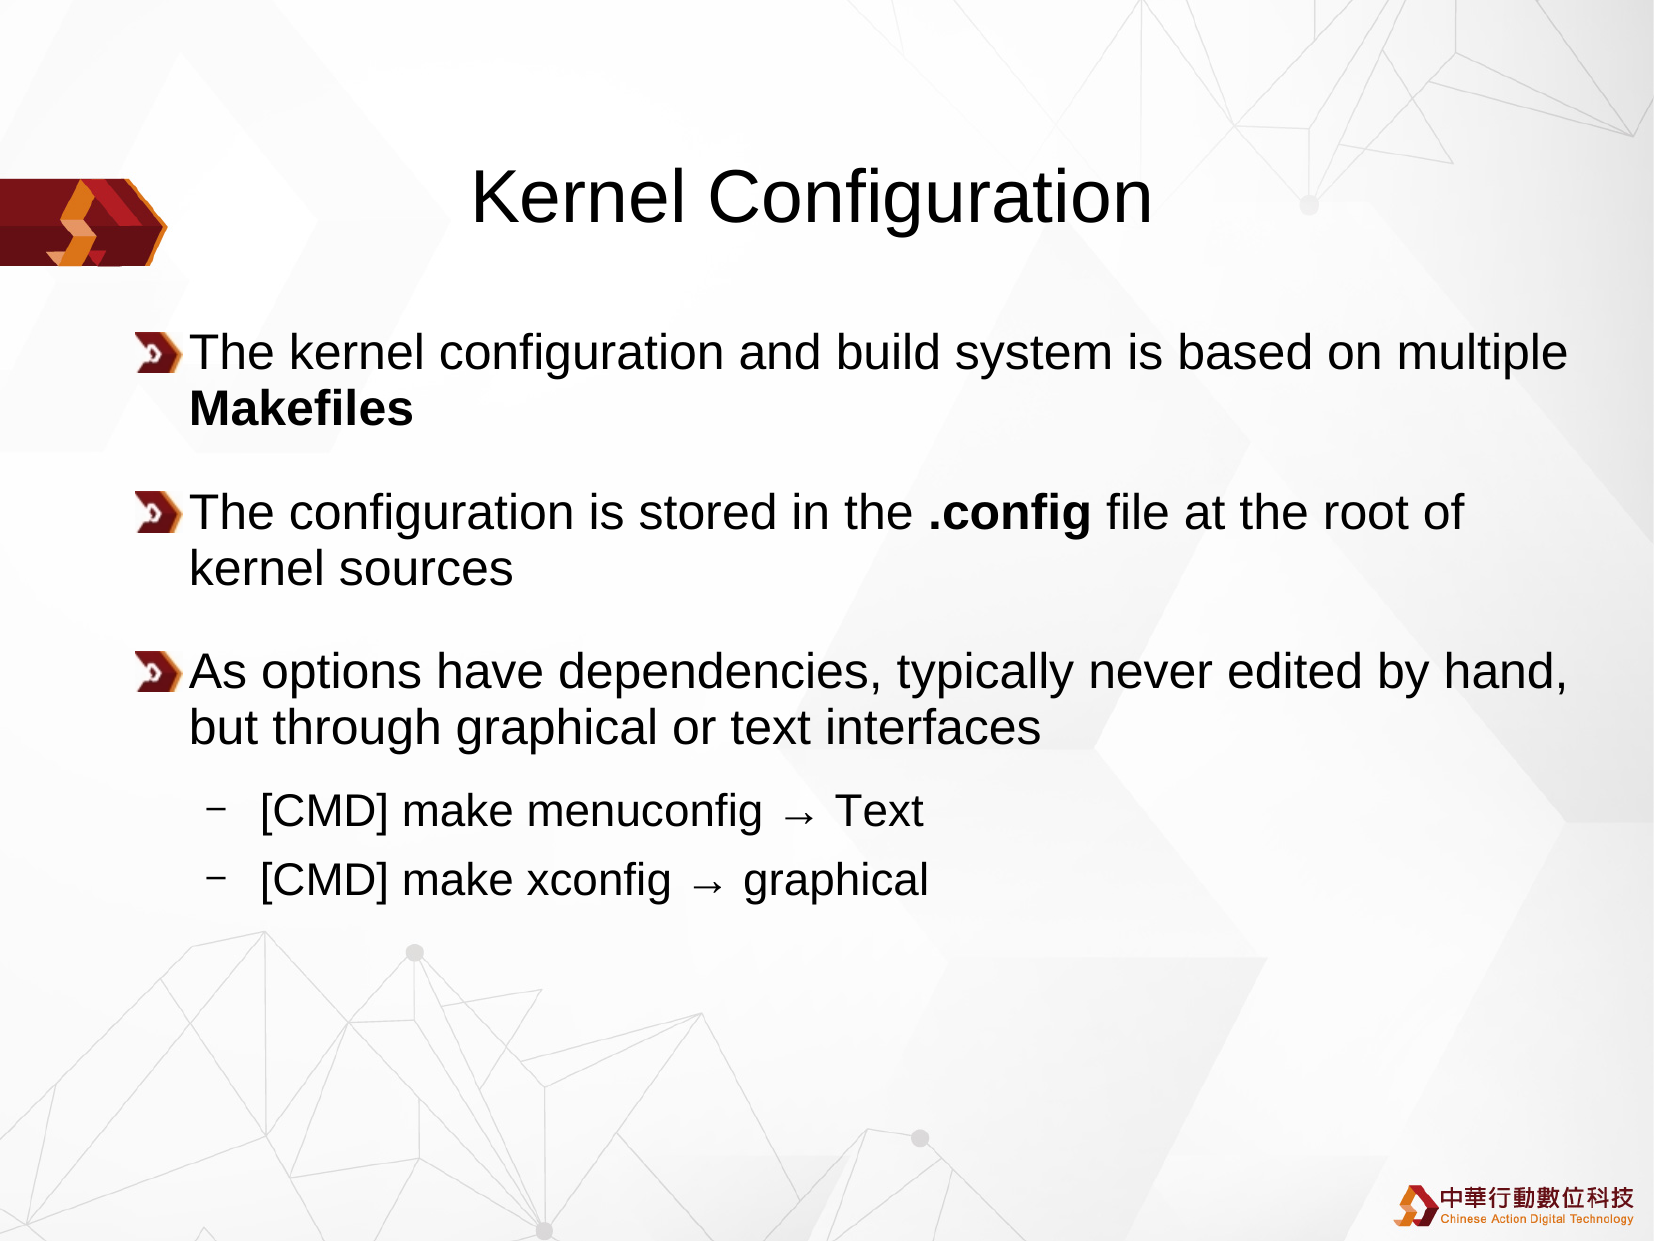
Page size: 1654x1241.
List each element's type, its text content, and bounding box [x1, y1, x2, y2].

title Kernel Configuration [118, 112, 1506, 281]
picture [0, 0, 1654, 1241]
list The kernel configuration and build system is based on multiple Makefiles The configuration is stored in the .config file at the root of kernel sources As options have dependencies, typically never edited by hand, but through graphical or text interfaces [CMD] make menuconfig → Text [CMD] make xconfig → graphical [118, 324, 1571, 1091]
